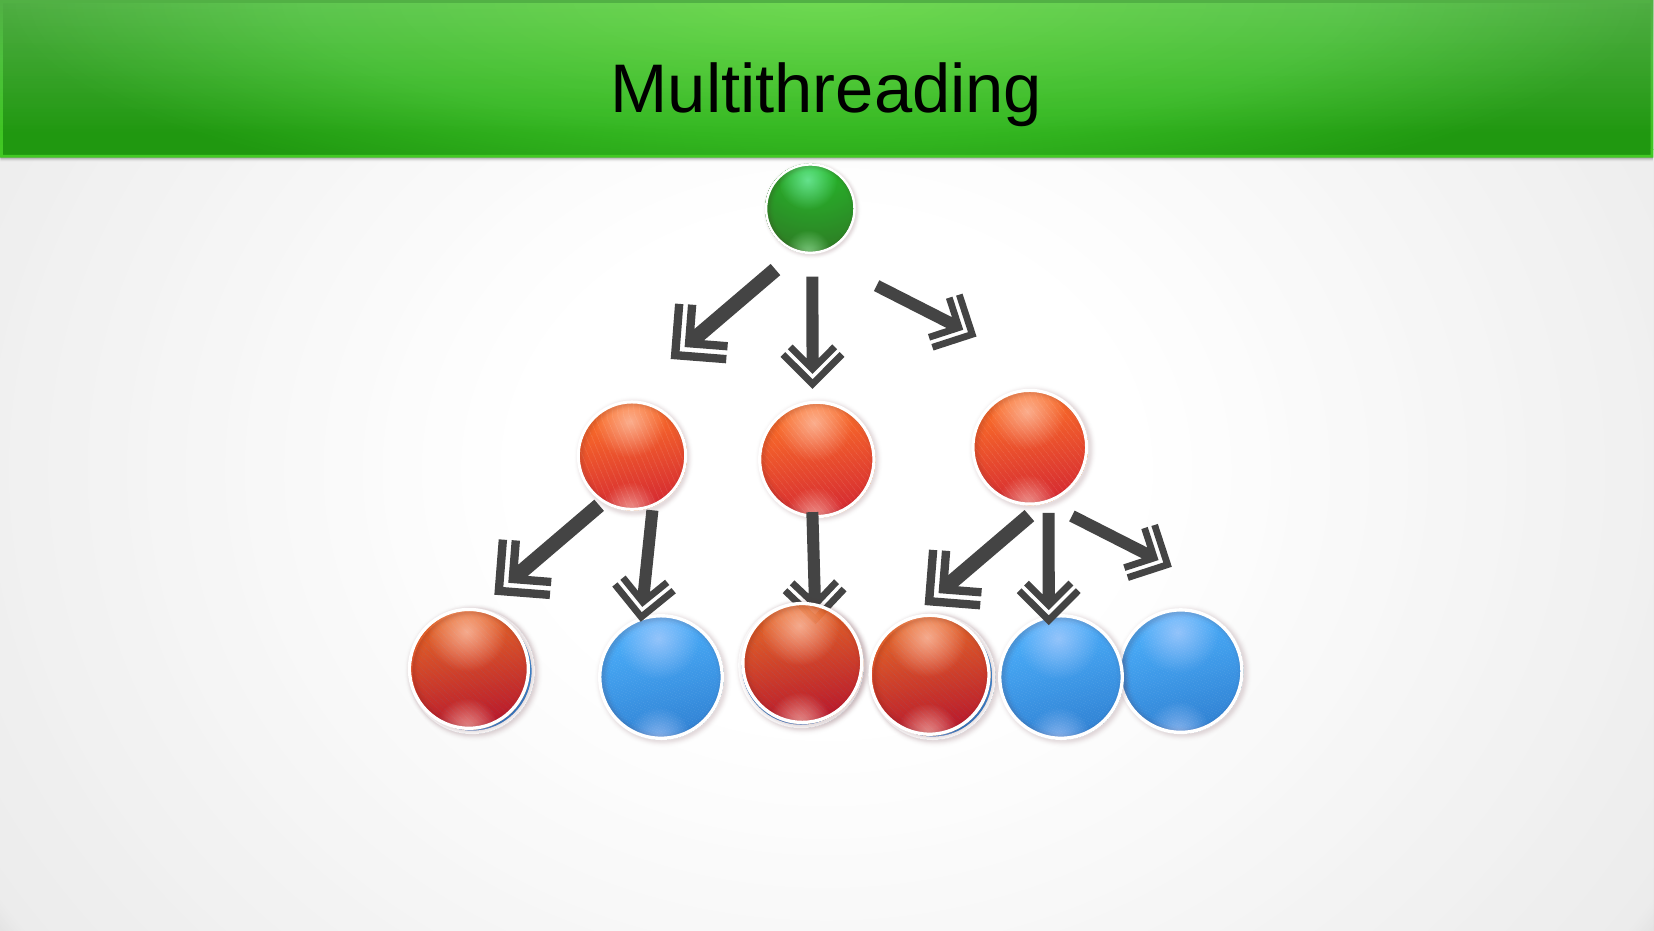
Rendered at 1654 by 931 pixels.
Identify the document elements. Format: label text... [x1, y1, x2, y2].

picture [860, 256, 993, 367]
title Multithreading [82, 35, 1571, 142]
picture [401, 153, 1254, 751]
